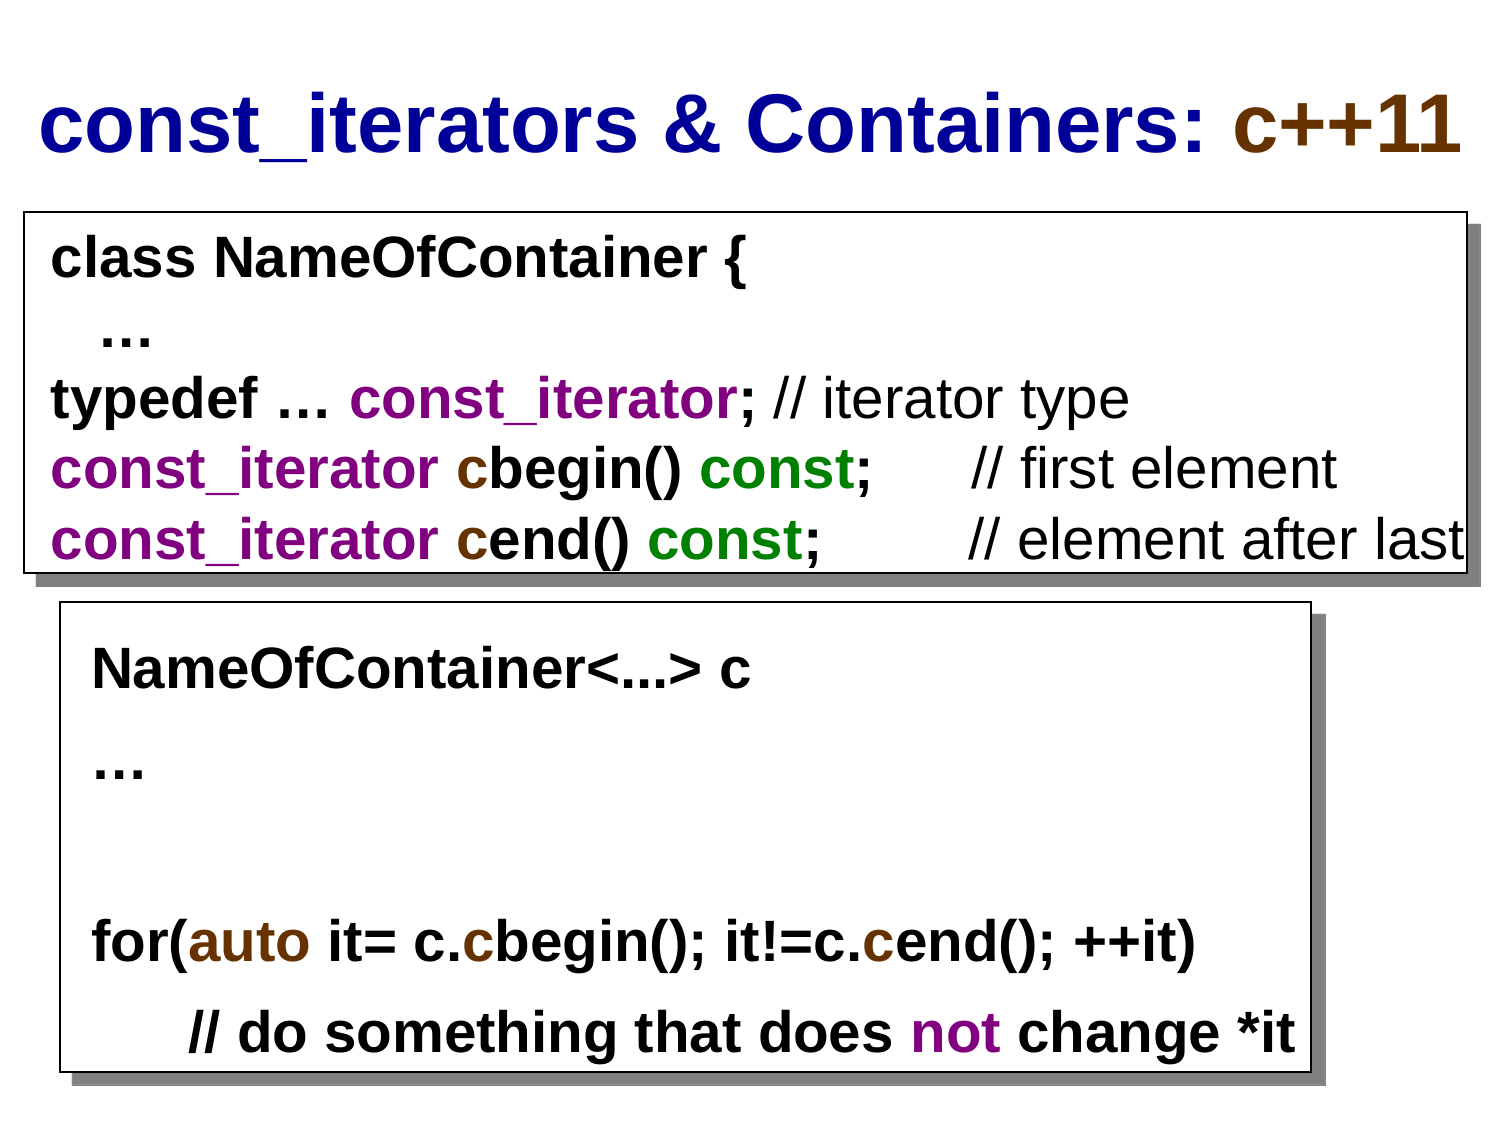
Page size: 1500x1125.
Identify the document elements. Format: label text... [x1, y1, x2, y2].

text_box NameOfContainer<...> c … for(auto it= c.cbegin(); it!=c.cend(); ++it) // do something that does not change *it [60, 878, 1312, 1072]
title const_iterators & Containers: c++11 [23, 17, 1500, 220]
text_box [23, 220, 1468, 574]
list class NameOfContainer { … typedef … const_iterator; // iterator type const_iterator cbegin() const; // first element const_iterator cend() const; // element after last [35, 224, 1495, 878]
